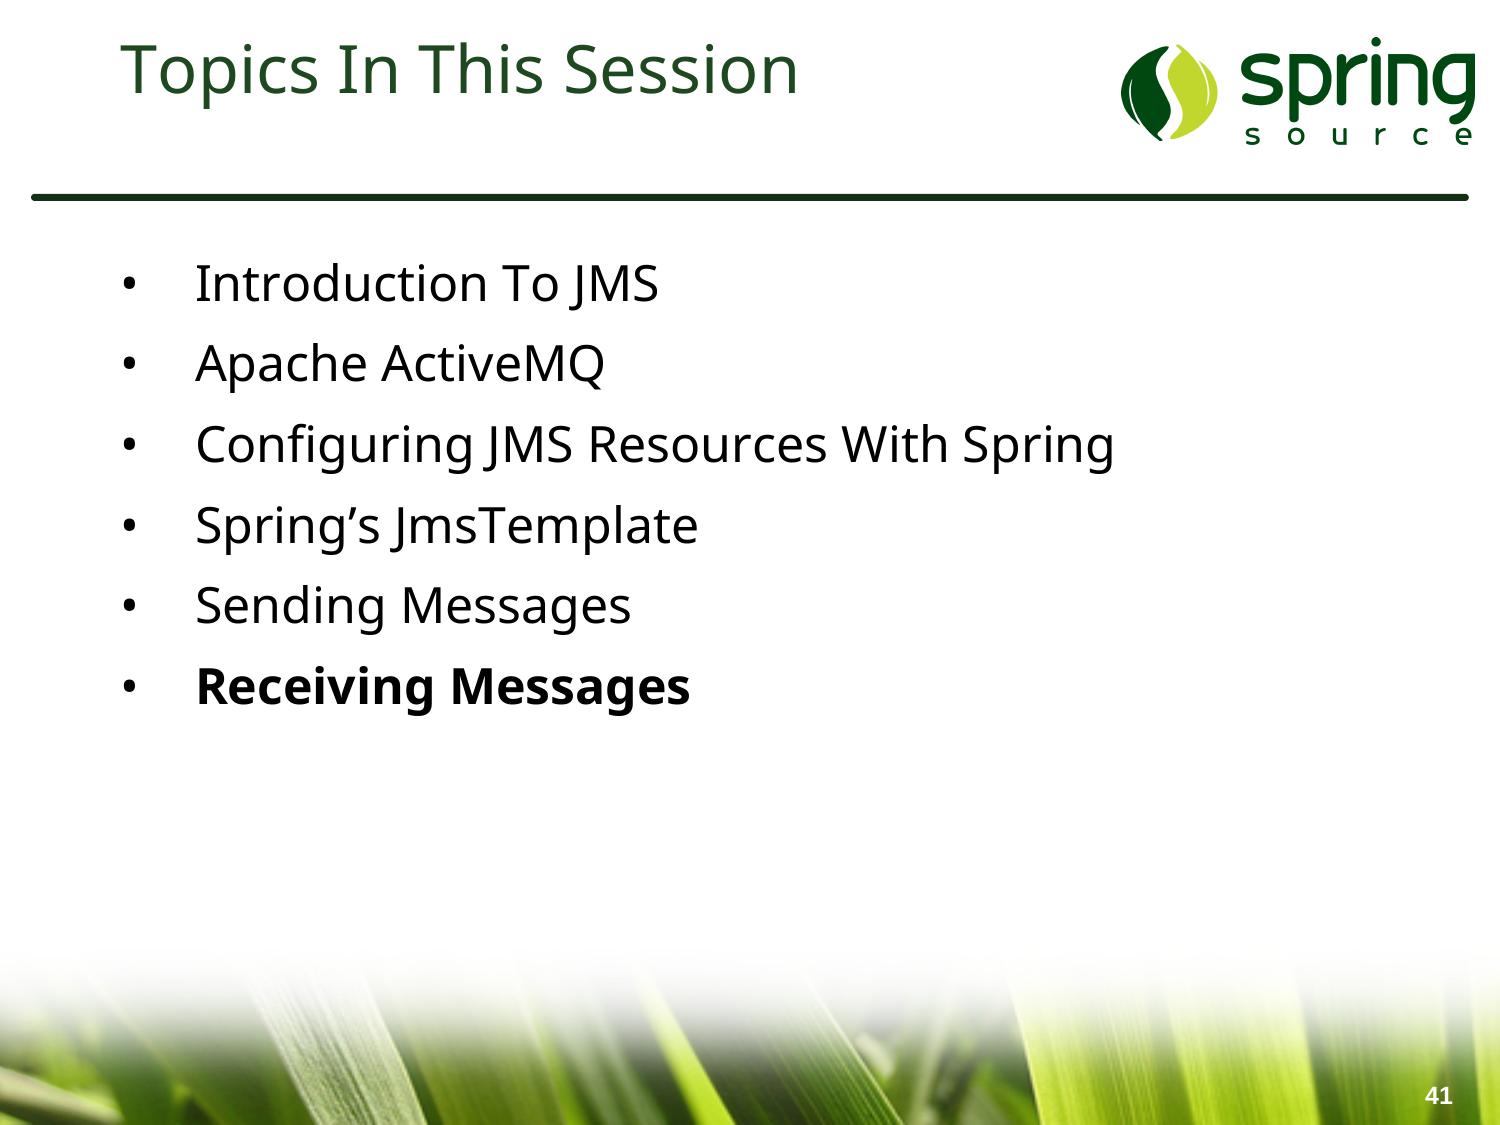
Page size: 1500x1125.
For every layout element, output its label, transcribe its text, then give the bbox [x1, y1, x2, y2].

list Introduction To JMS Apache ActiveMQ Configuring JMS Resources With Spring Spring’s JmsTemplate Sending Messages Receiving Messages [105, 239, 1396, 903]
title Topics In This Session [105, 15, 1138, 178]
picture [0, 944, 1500, 1125]
picture [1138, 37, 1475, 145]
